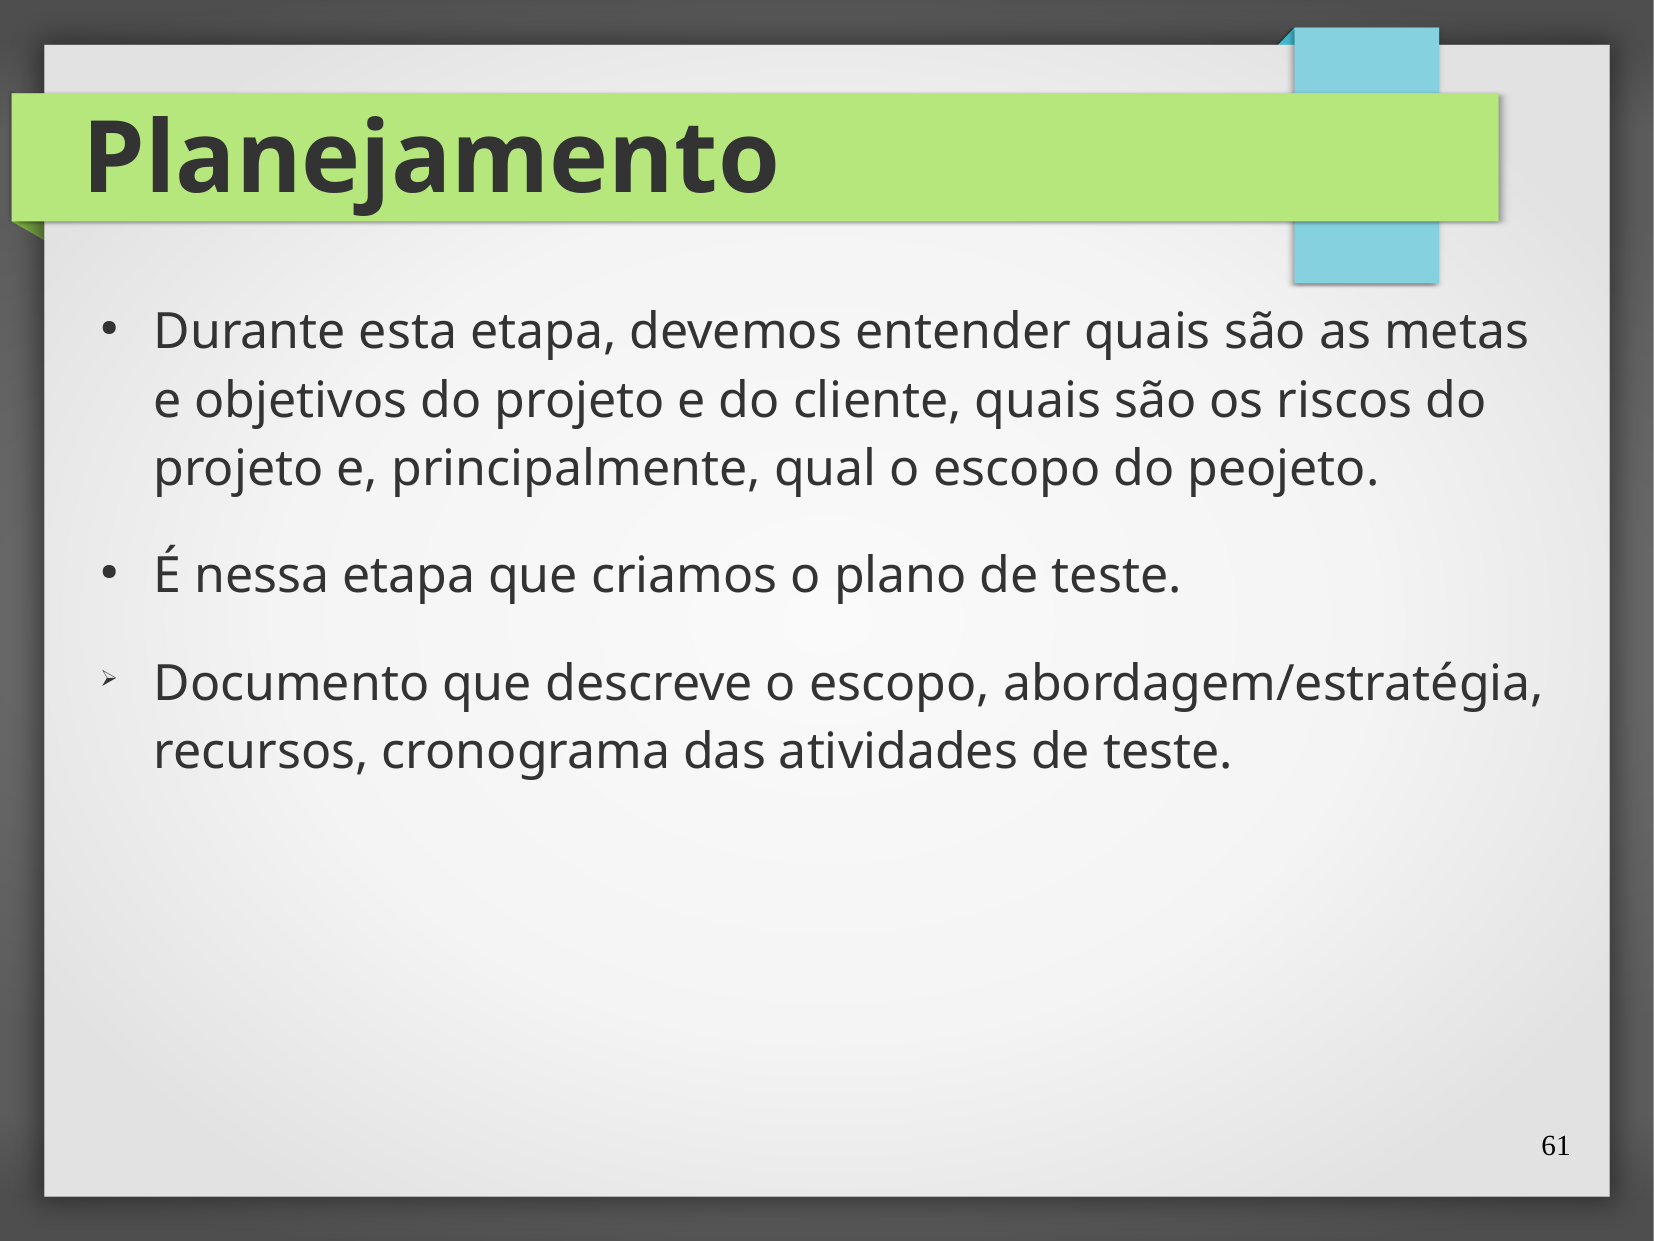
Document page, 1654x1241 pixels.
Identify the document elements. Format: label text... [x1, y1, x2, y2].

title Planejamento [82, 94, 1264, 213]
list Durante esta etapa, devemos entender quais são as metas e objetivos do projeto e do cliente, quais são os riscos do projeto e, principalmente, qual o escopo do peojeto. É nessa etapa que criamos o plano de teste. Documento que descreve o escopo, abordagem/estratégia, recursos, cronograma das atividades de teste. [82, 295, 1571, 1015]
picture [0, 0, 1654, 1241]
